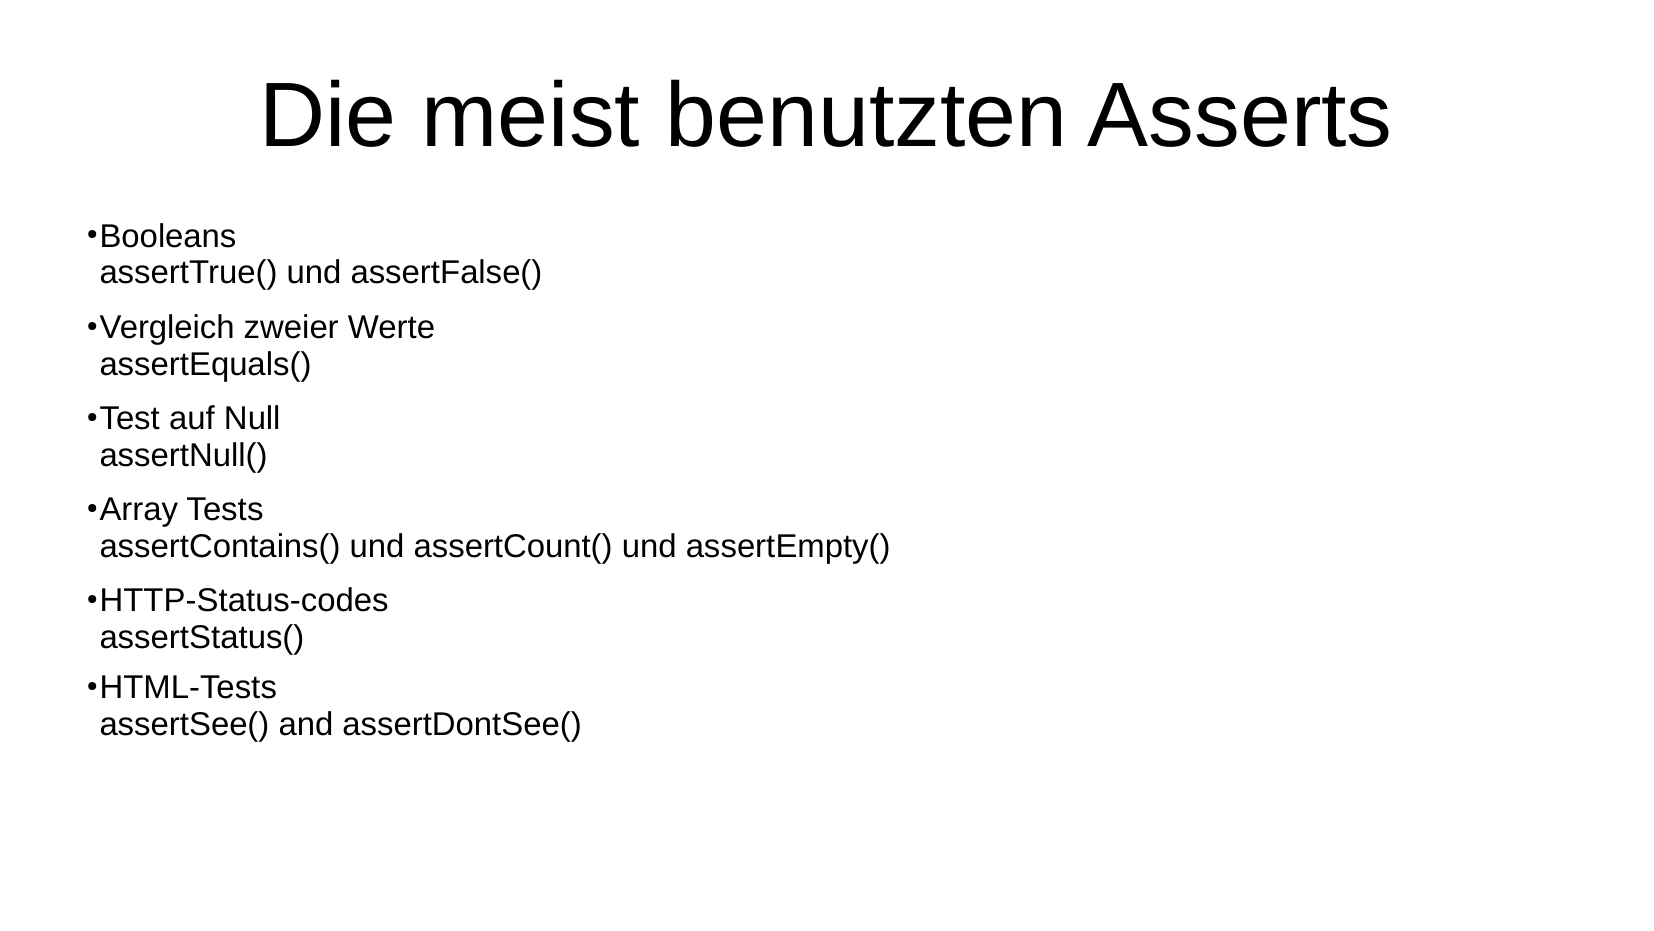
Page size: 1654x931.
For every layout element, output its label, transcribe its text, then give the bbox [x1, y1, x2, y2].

list Booleans assertTrue() und assertFalse() Vergleich zweier Werte assertEquals() Test auf Null assertNull() Array Tests assertContains() und assertCount() und assertEmpty() HTTP-Status-codes assertStatus() HTML-Tests assertSee() and assertDontSee() [82, 217, 1571, 757]
title Die meist benutzten Asserts [82, 36, 1571, 193]
